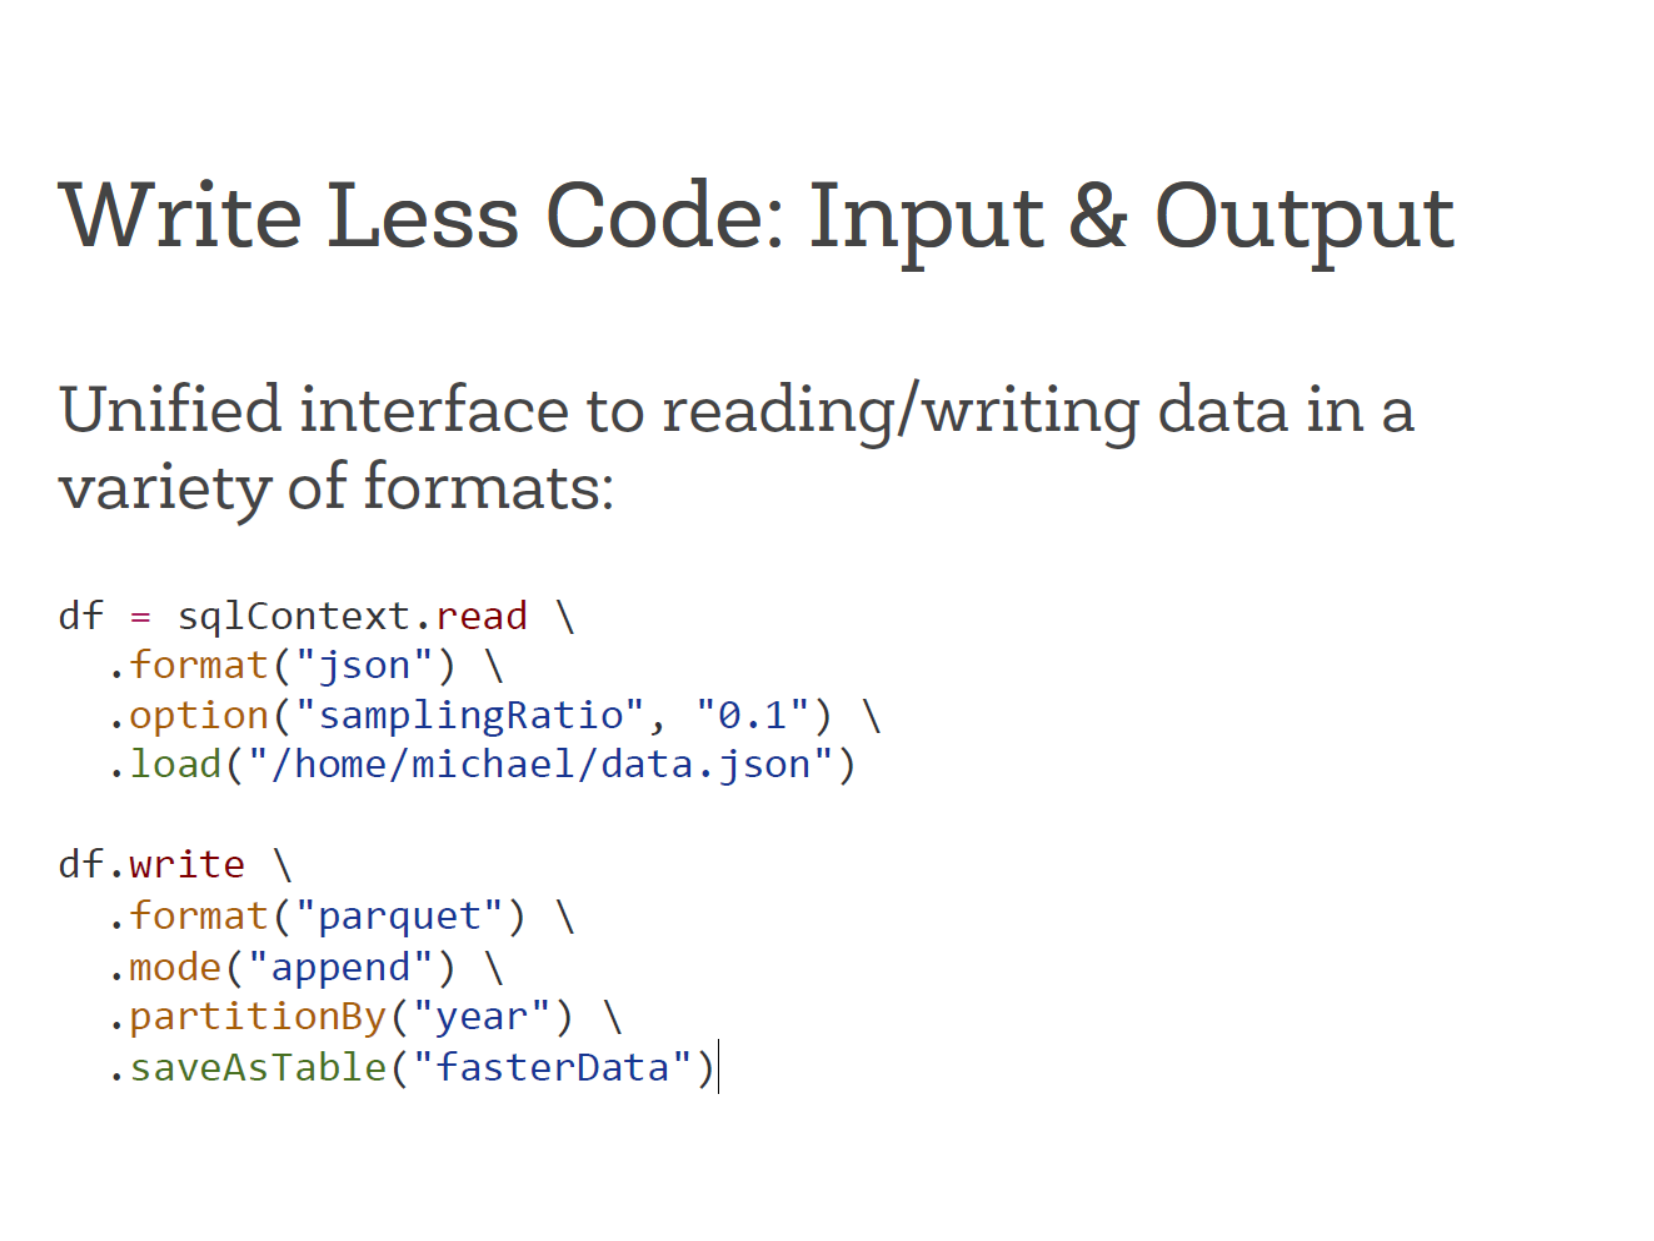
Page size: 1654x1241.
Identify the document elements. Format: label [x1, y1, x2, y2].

picture [9, 130, 1626, 1110]
